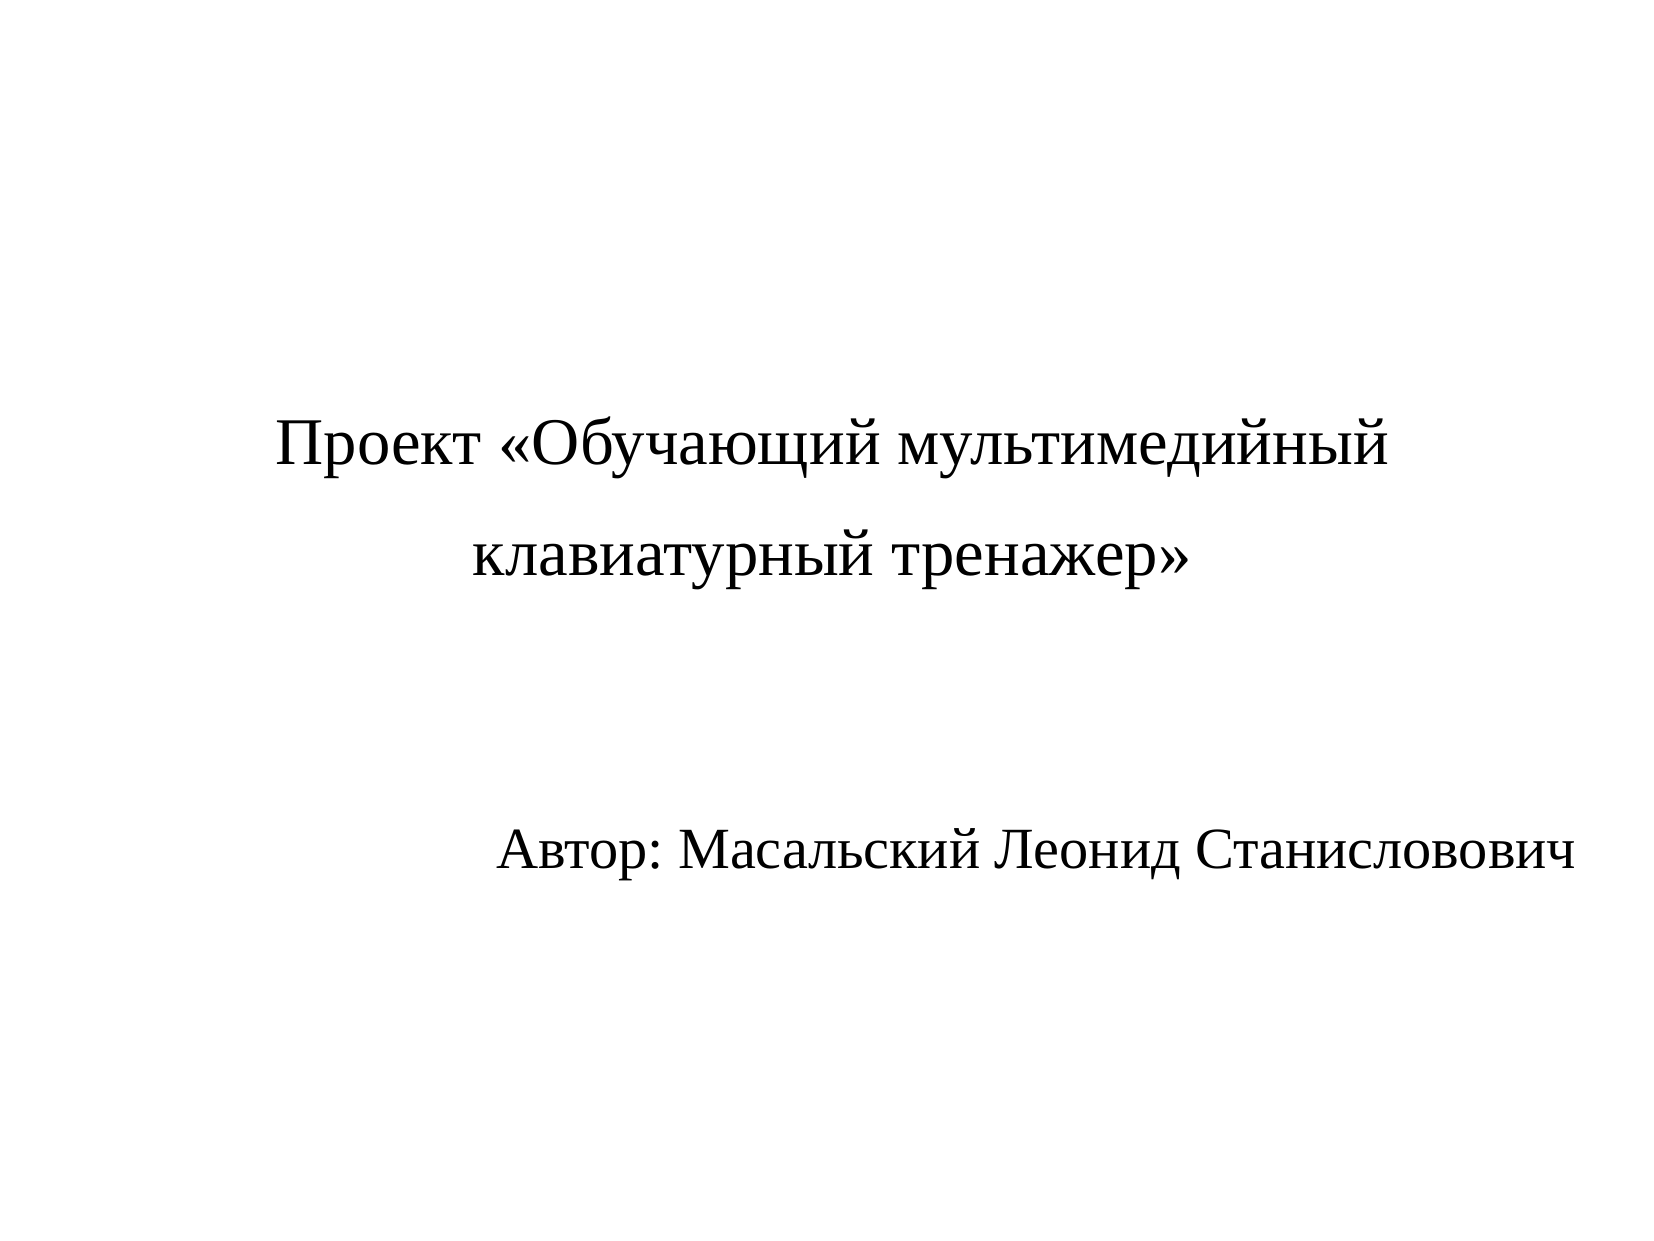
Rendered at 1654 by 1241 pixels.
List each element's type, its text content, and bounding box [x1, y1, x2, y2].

subtitle Проект «Обучающий мультимедийный клавиатурный тренажер» Автор: Масальский Леонид Станисловович [88, 144, 1577, 1105]
